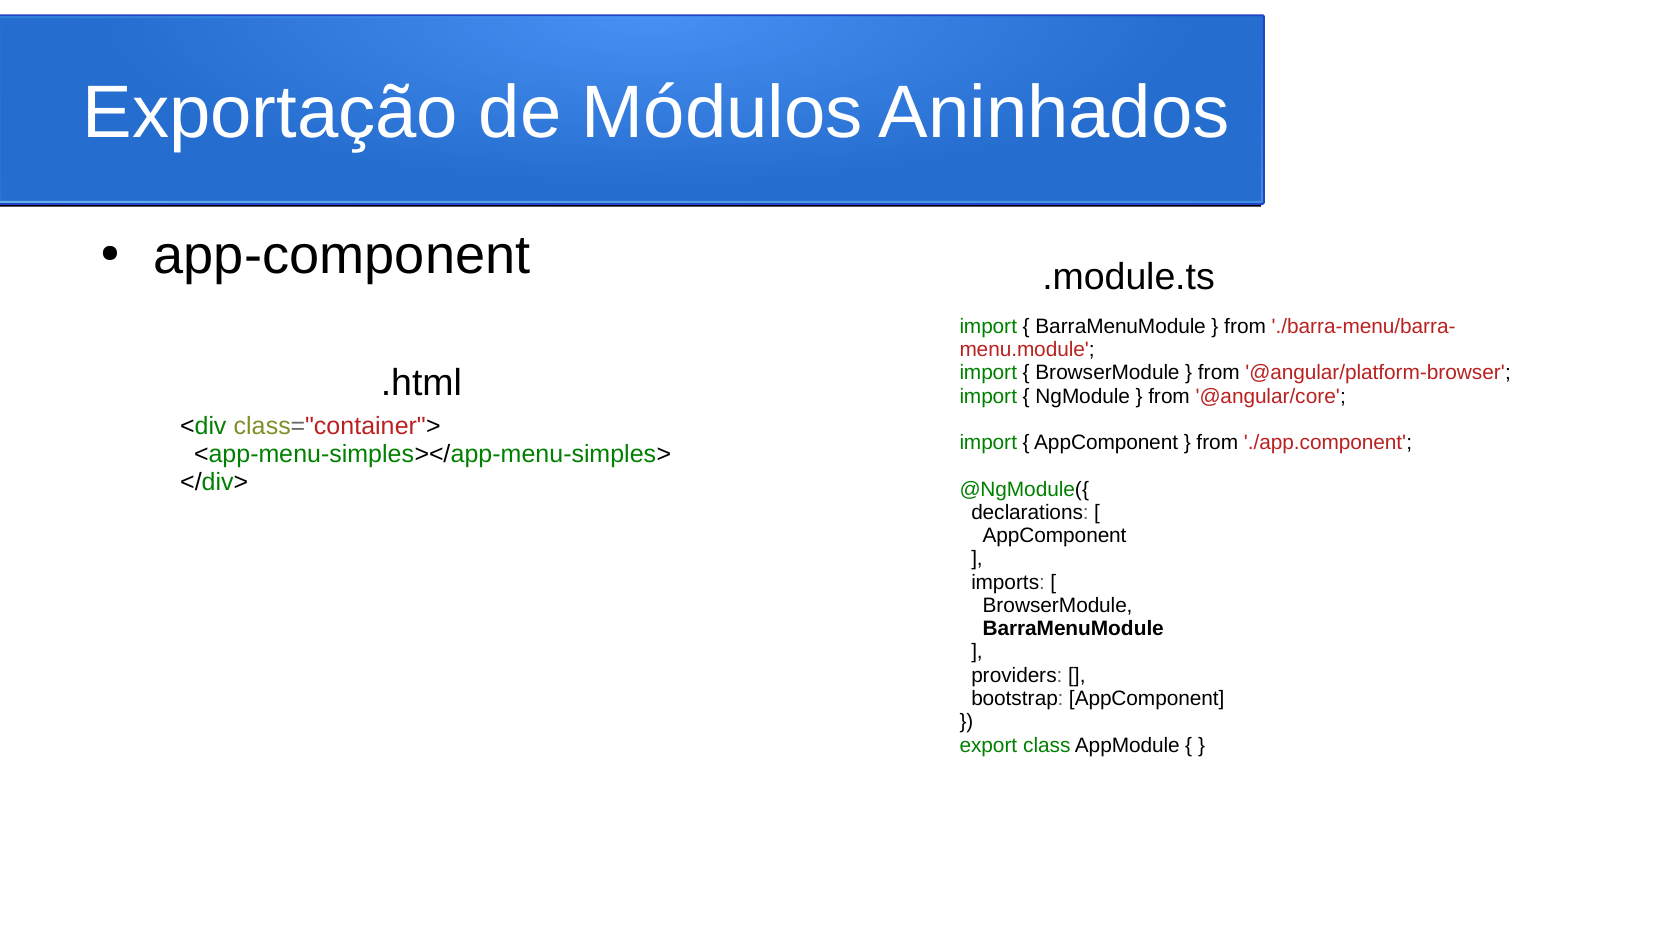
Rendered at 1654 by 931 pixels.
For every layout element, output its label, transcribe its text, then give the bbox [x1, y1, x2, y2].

list app-component [82, 224, 1571, 764]
text_box import { BarraMenuModule } from './barra-menu/barra-menu.module'; import { BrowserModule } from '@angular/platform-browser'; import { NgModule } from '@angular/core'; import { AppComponent } from './app.component'; @NgModule({ declarations: [ AppComponent ], imports: [ BrowserModule, BarraMenuModule ], providers: [], bootstrap: [AppComponent] }) export class AppModule { } [944, 307, 1595, 788]
text_box .html [366, 354, 478, 412]
text_box .module.ts [1027, 248, 1230, 305]
title Exportação de Módulos Aninhados [82, 35, 1235, 189]
text_box <div class="container"> <app-menu-simples></app-menu-simples> </div> [165, 404, 780, 532]
